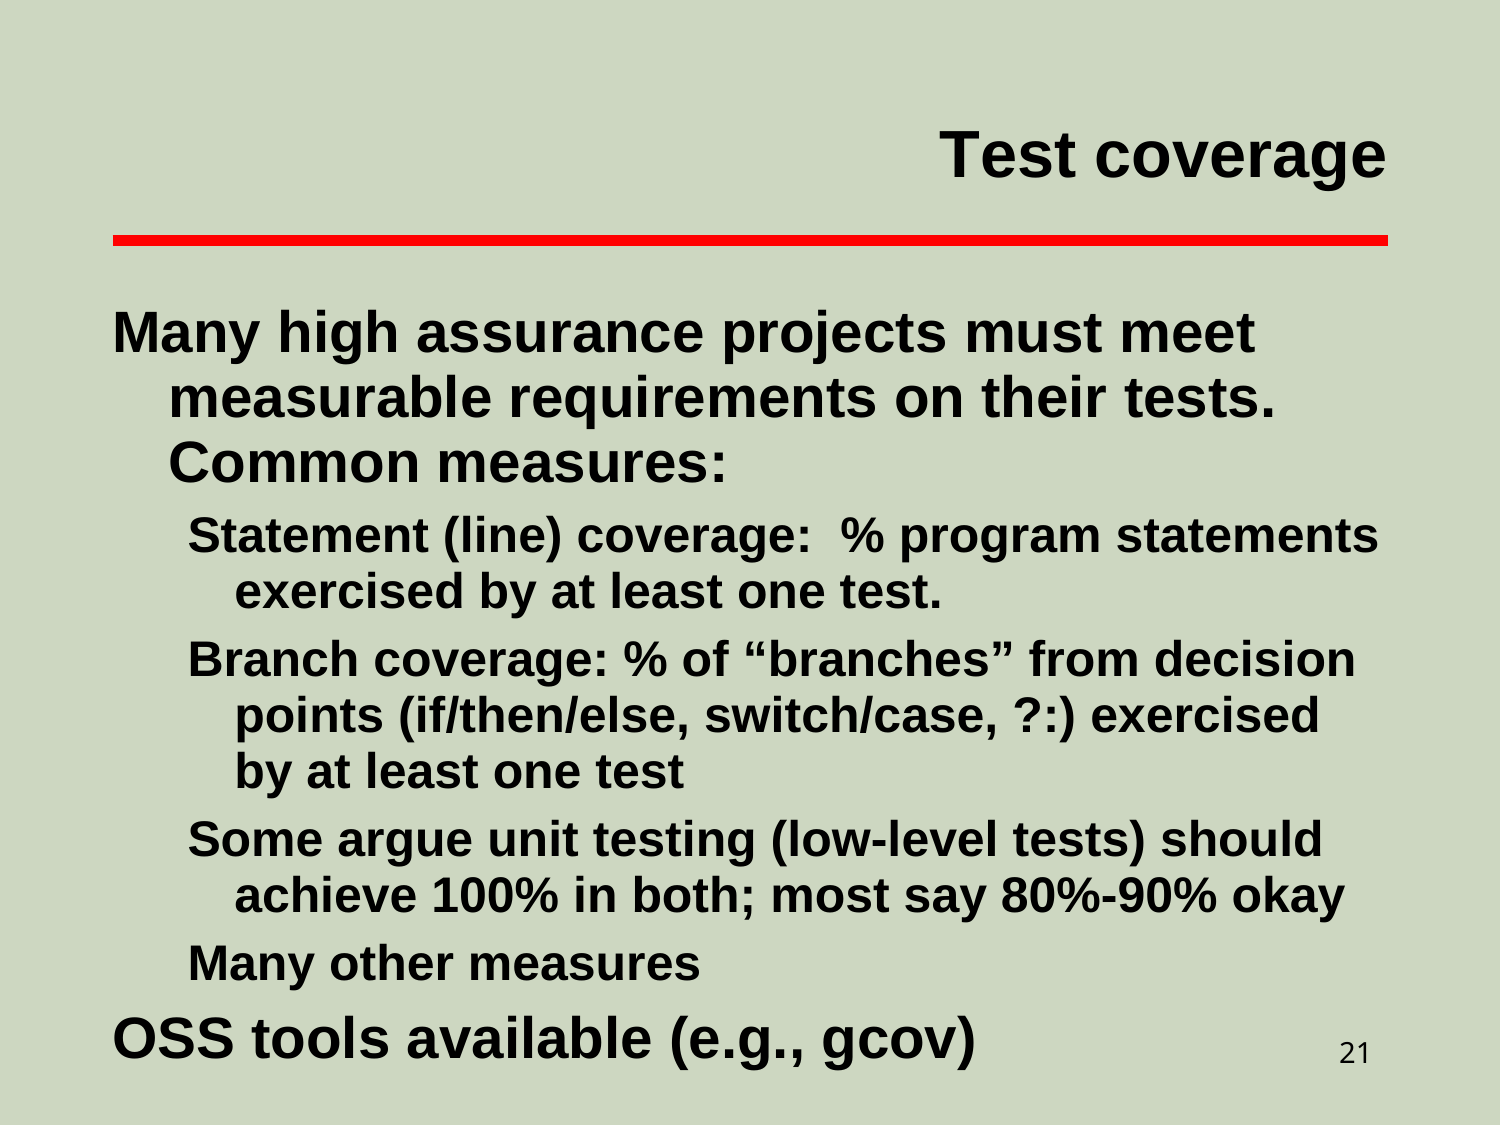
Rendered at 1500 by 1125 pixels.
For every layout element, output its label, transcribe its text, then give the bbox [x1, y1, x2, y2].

list Many high assurance projects must meet measurable requirements on their tests. Common measures: Statement (line) coverage: % program statements exercised by at least one test. Branch coverage: % of “branches” from decision points (if/then/else, switch/case, ?:) exercised by at least one test Some argue unit testing (low-level tests) should achieve 100% in both; most say 80%-90% okay Many other measures OSS tools available (e.g., gcov) [112, 299, 1388, 1111]
title Test coverage [337, 85, 1388, 224]
